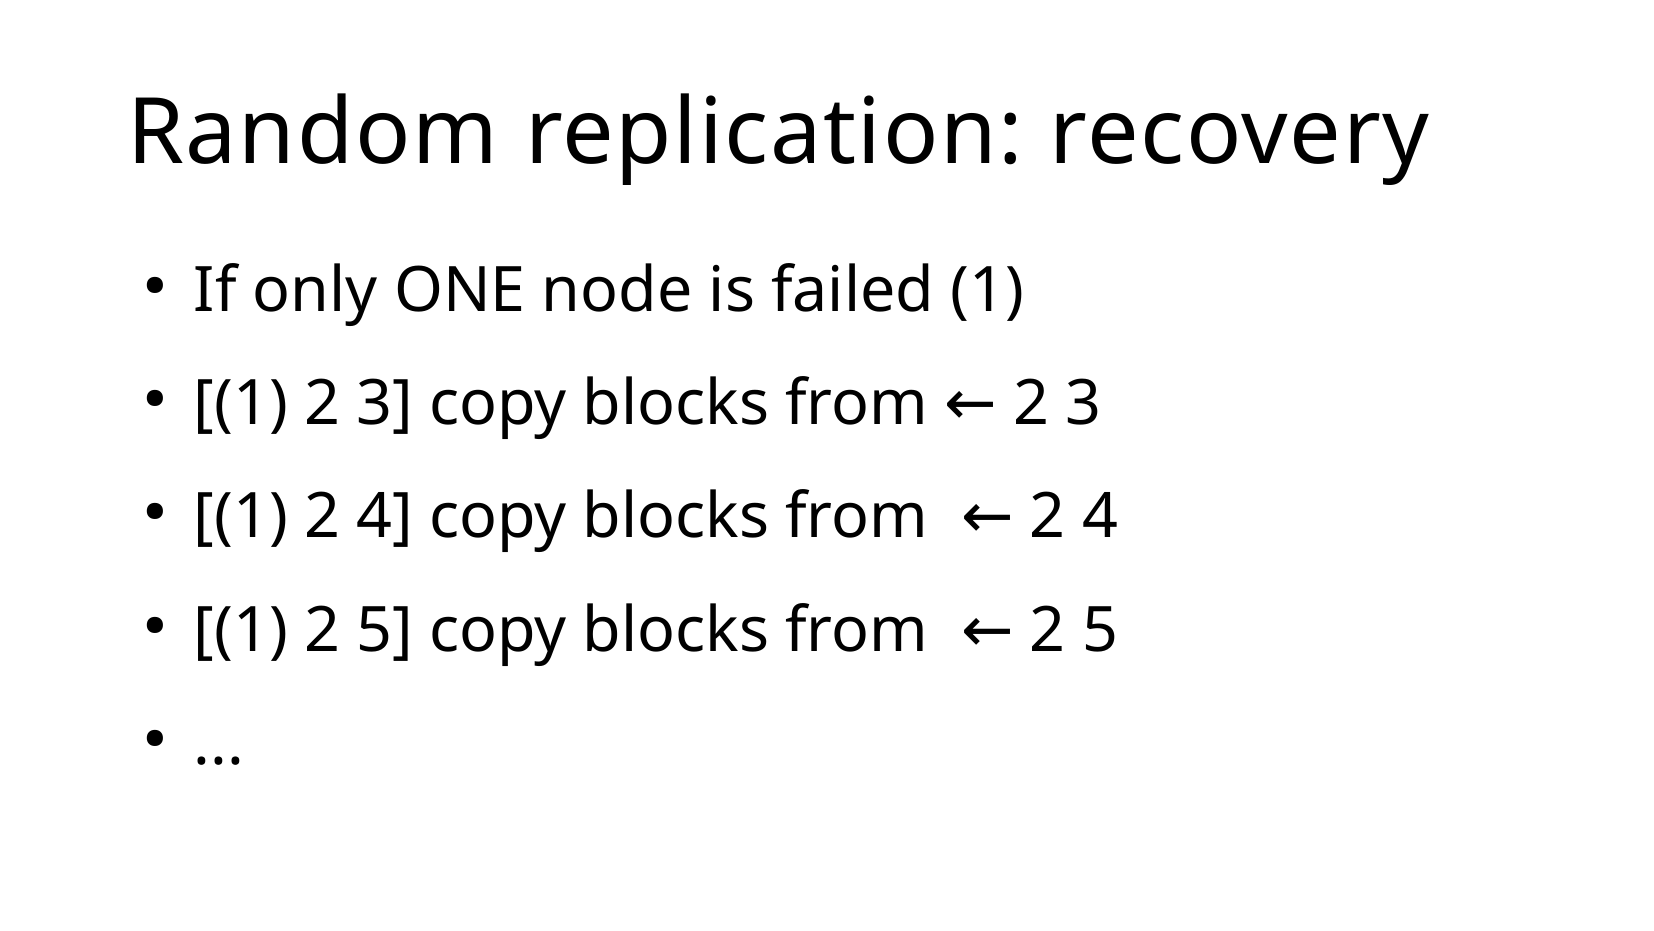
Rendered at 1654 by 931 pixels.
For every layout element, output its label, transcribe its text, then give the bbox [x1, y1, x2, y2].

list If only ONE node is failed (1) [(1) 2 3] copy blocks from ← 2 3 [(1) 2 4] copy blocks from ← 2 4 [(1) 2 5] copy blocks from ← 2 5 ... [127, 244, 1527, 784]
title Random replication: recovery [127, 69, 1654, 187]
